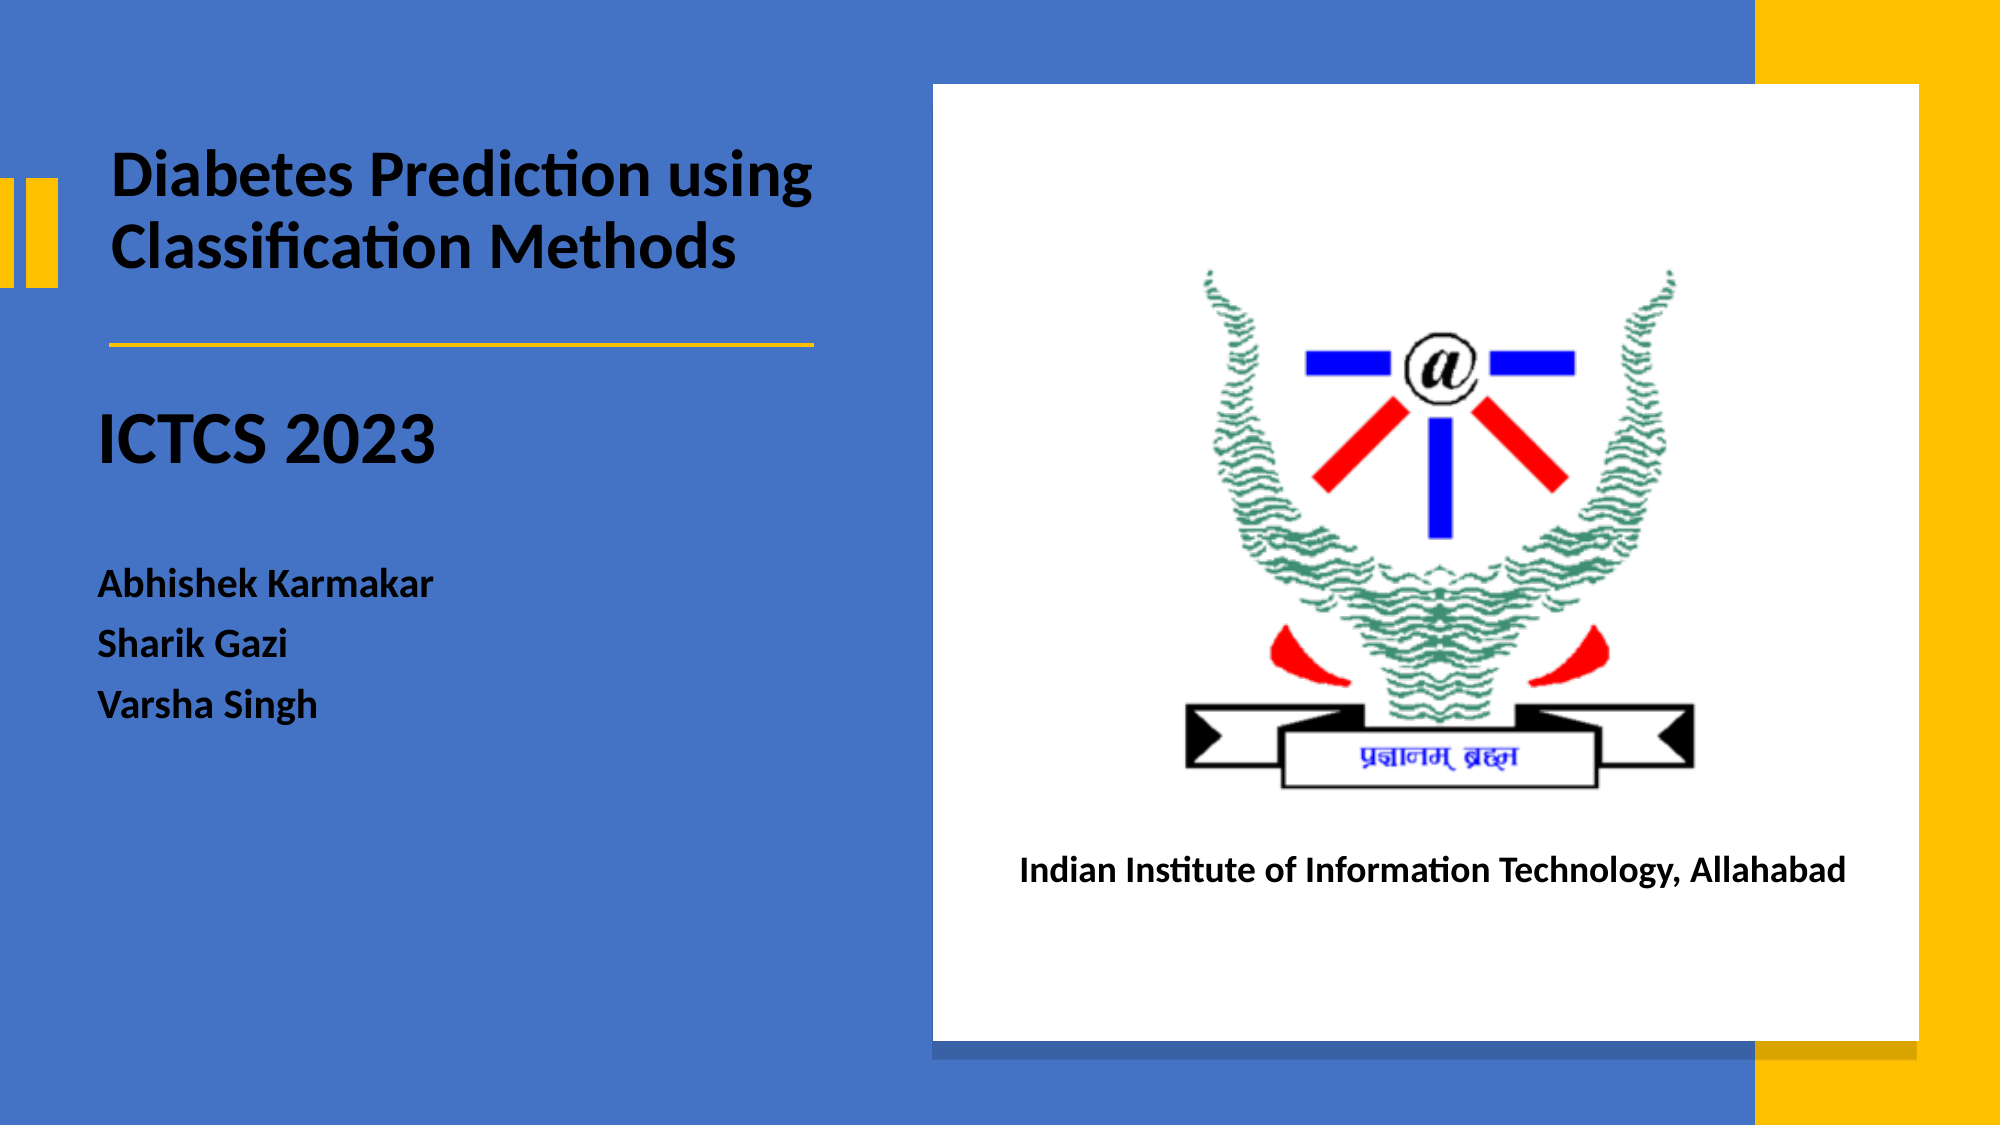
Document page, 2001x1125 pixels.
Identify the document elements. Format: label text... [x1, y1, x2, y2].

text_box Indian Institute of Information Technology, Allahabad [1004, 837, 1898, 898]
list ICTCS 2023 Abhishek Karmakar Sharik Gazi Varsha Singh [82, 372, 831, 753]
title Diabetes Prediction using Classification Methods [96, 96, 921, 326]
text_box [0, 0, 2000, 1125]
picture [1151, 240, 1731, 818]
